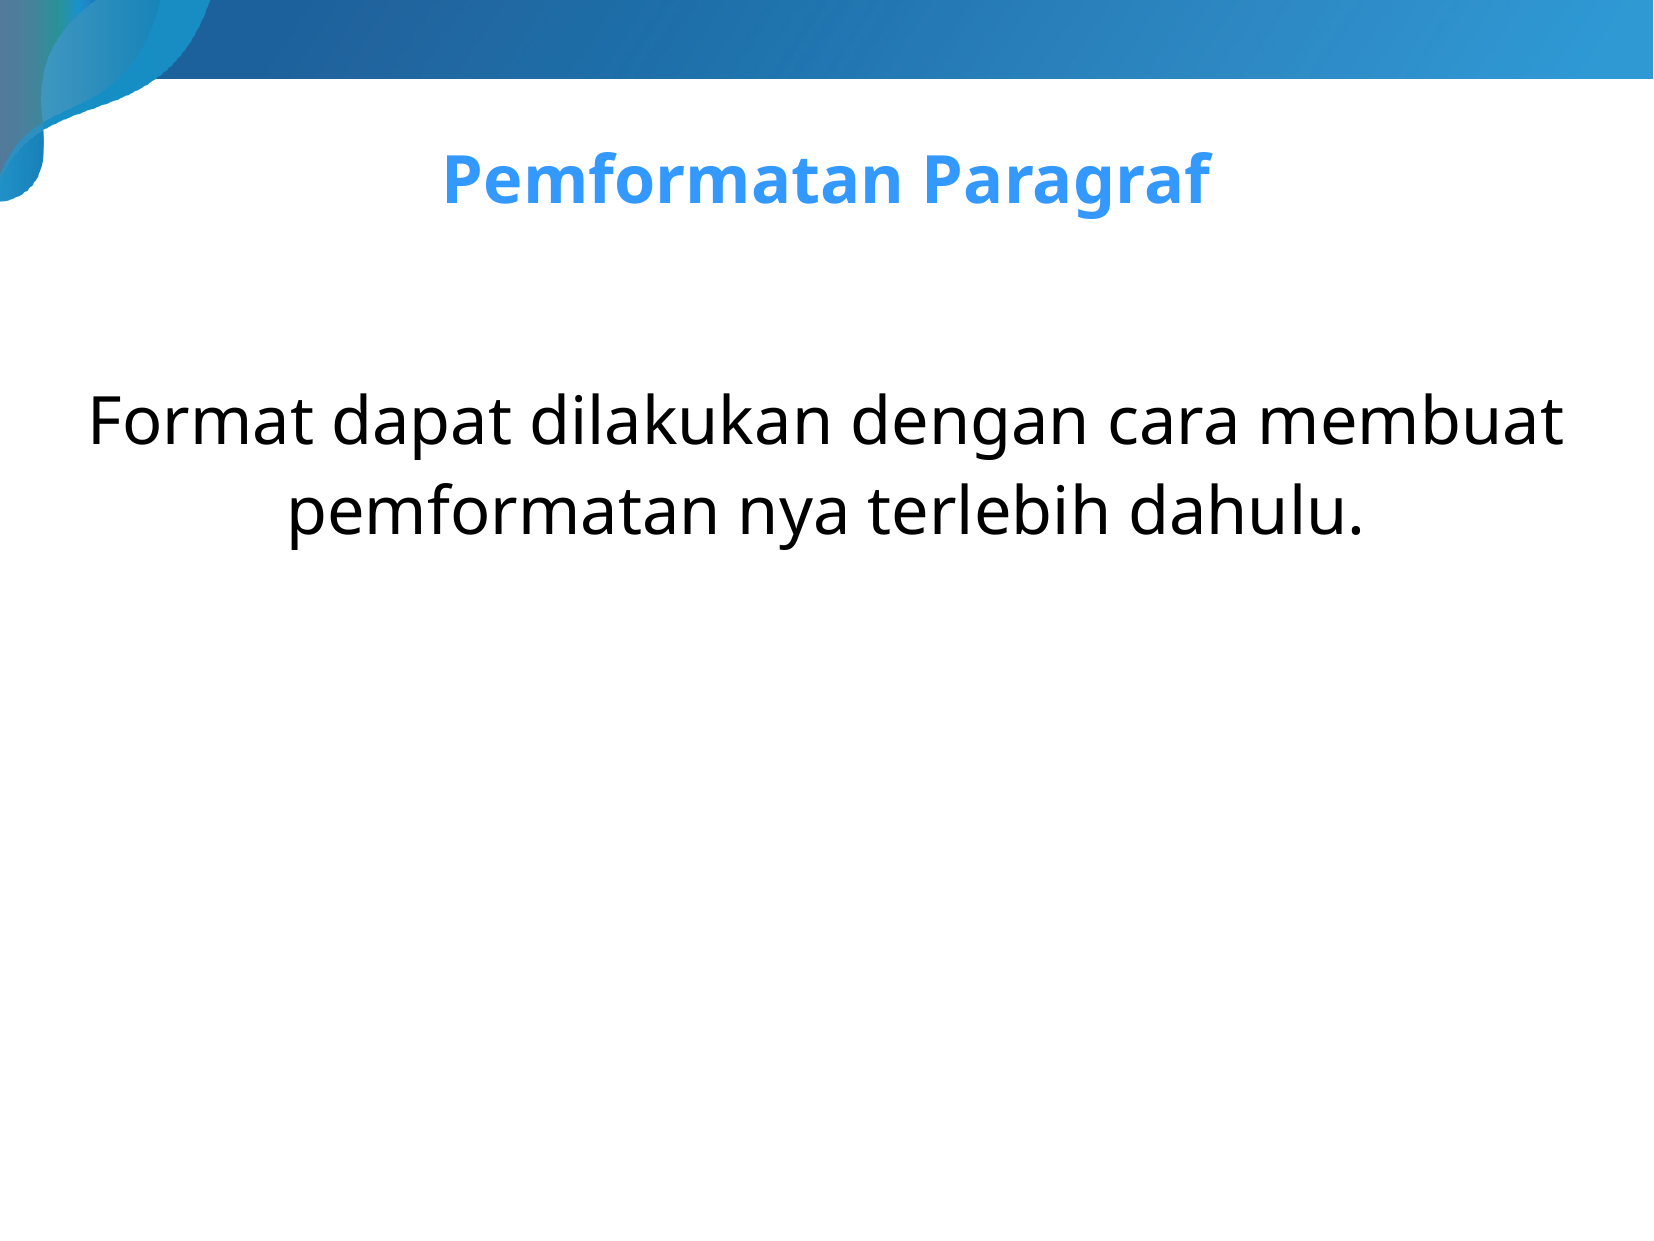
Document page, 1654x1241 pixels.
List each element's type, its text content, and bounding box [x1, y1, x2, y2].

title Pemformatan Paragraf [82, 132, 1571, 340]
picture [0, 0, 1653, 1241]
subtitle Format dapat dilakukan dengan cara membuat pemformatan nya terlebih dahulu. [82, 372, 1571, 1093]
